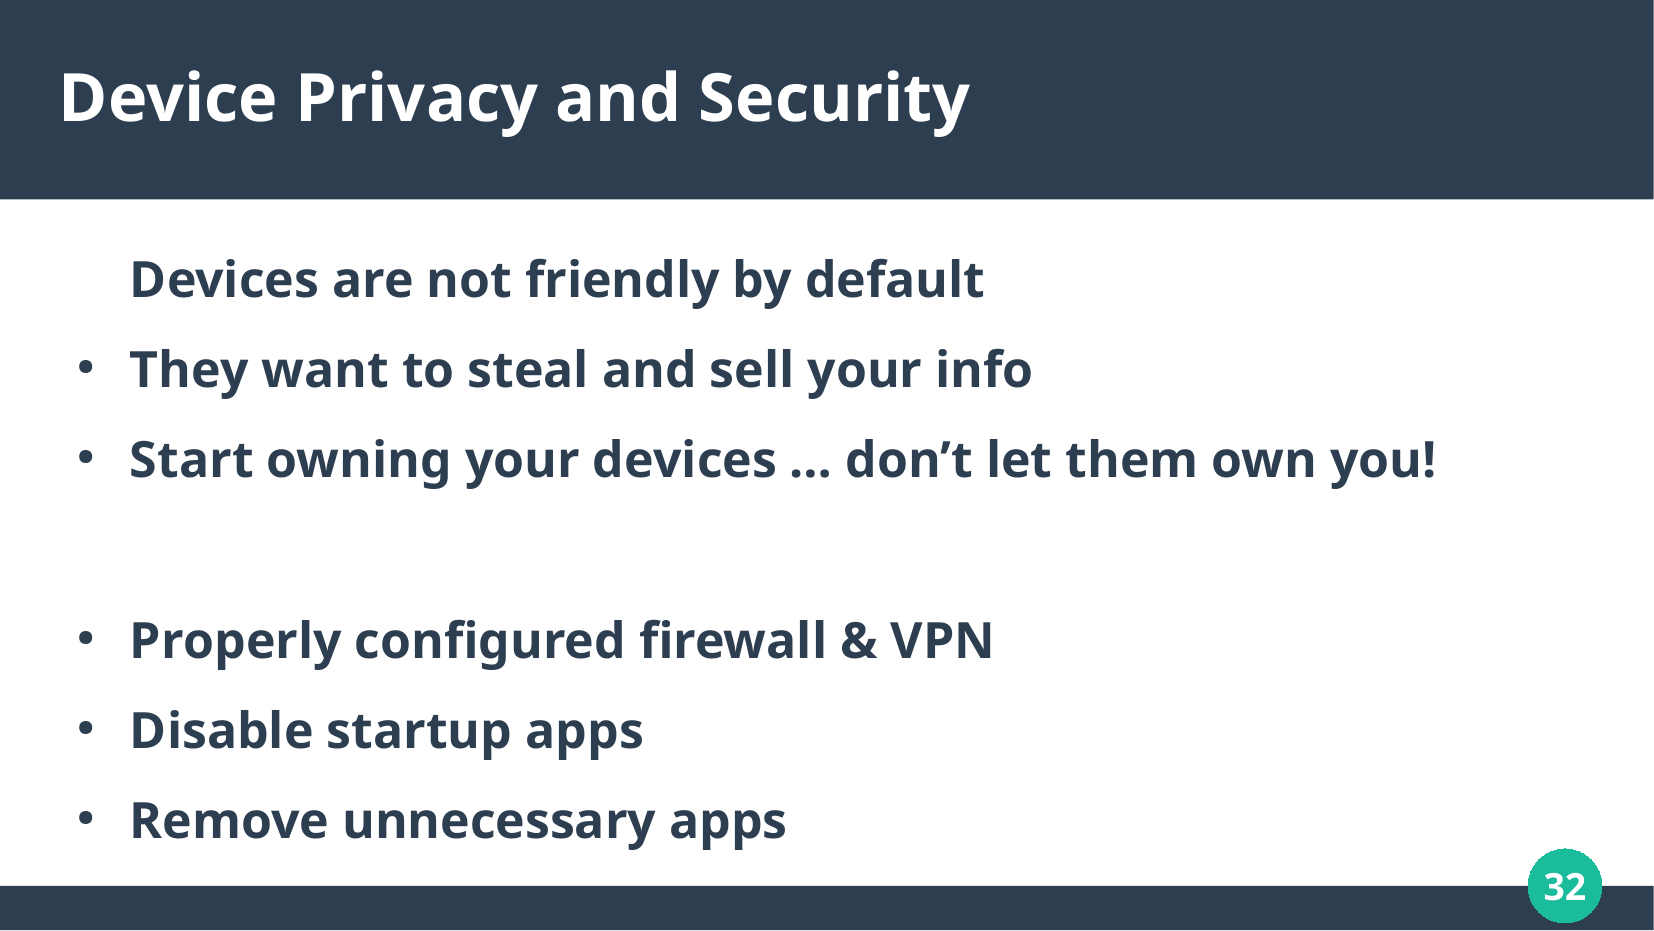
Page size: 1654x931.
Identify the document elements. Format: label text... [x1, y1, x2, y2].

title Device Privacy and Security [59, 37, 1595, 155]
list Devices are not friendly by default They want to steal and sell your info Start owning your devices … don’t let them own you! Properly configured firewall & VPN Disable startup apps Remove unnecessary apps [59, 243, 1595, 864]
